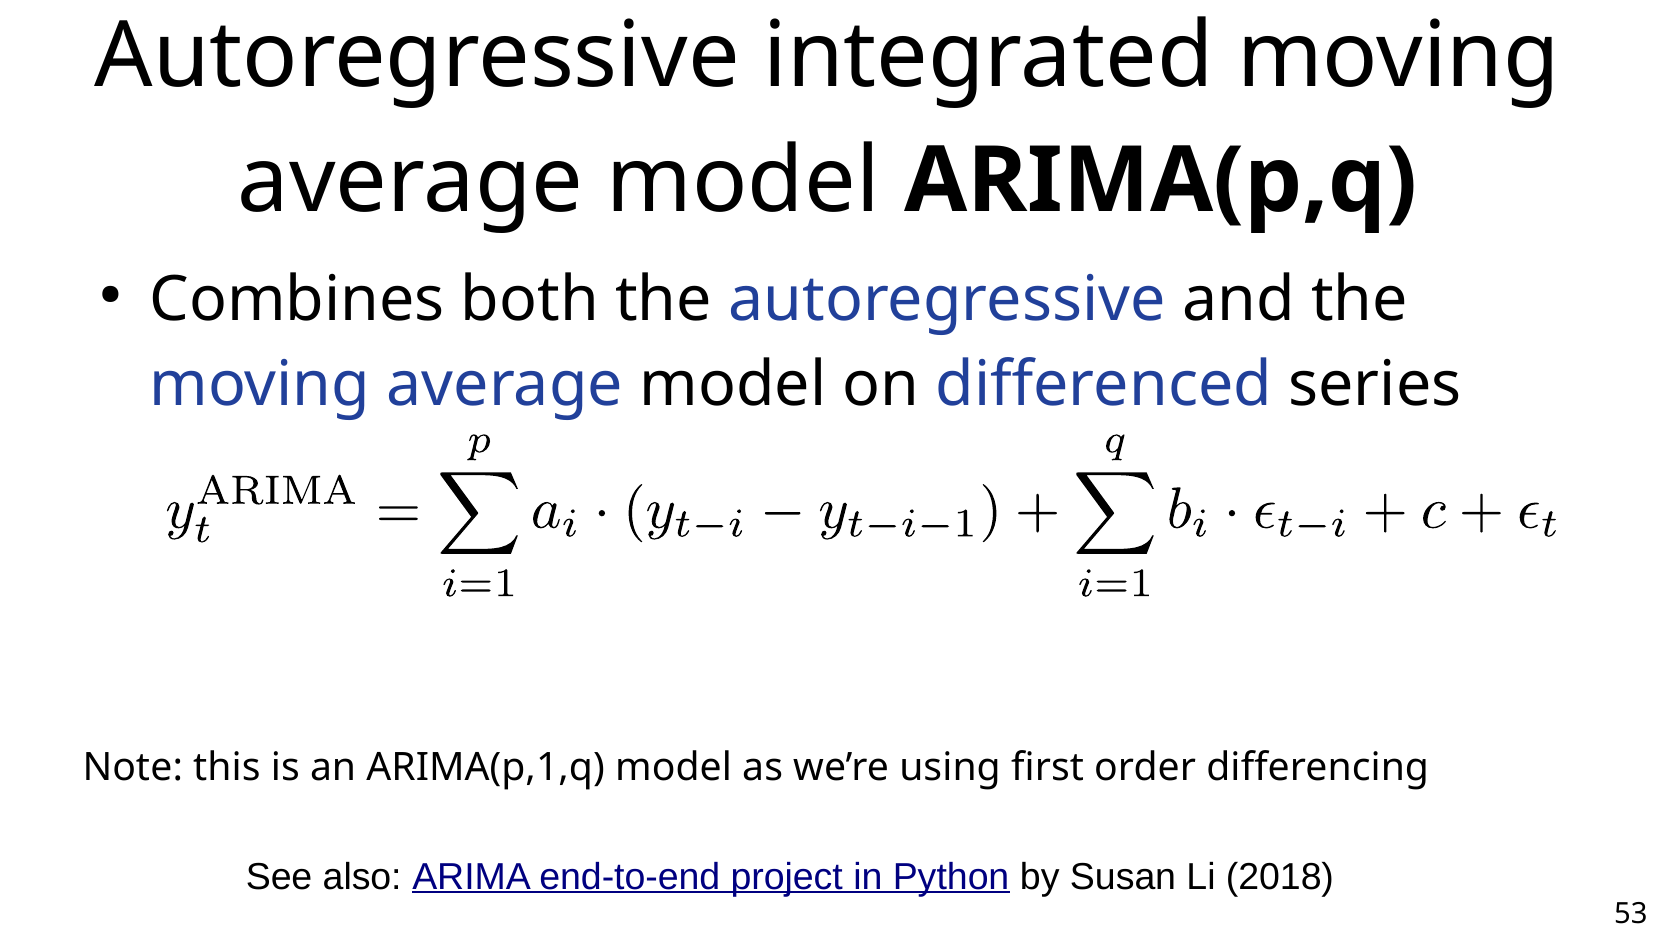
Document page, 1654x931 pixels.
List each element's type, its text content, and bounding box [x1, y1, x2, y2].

text_box See also: ARIMA end-to-end project in Python by Susan Li (2018) [231, 847, 1457, 905]
title Autoregressive integrated moving average model ARIMA(p,q) [4, 1, 1651, 226]
list Combines both the autoregressive and the moving average model on differenced series Note: this is an ARIMA(p,1,q) model as we’re using first order differencing [82, 253, 1571, 793]
text_box [165, 434, 1559, 597]
